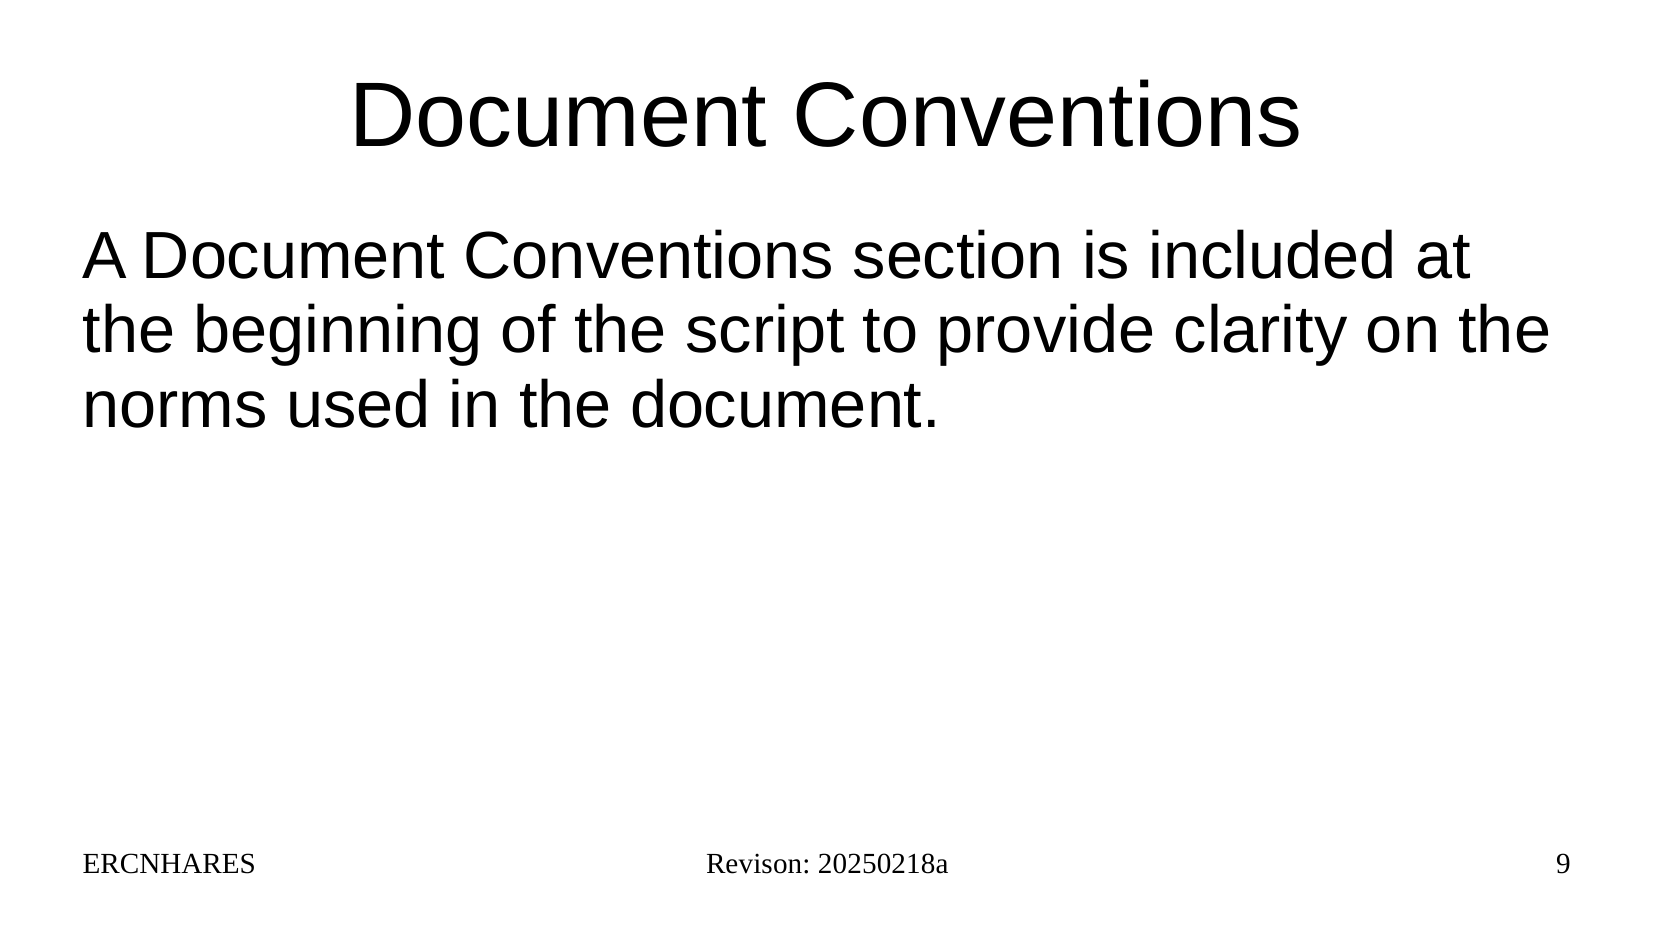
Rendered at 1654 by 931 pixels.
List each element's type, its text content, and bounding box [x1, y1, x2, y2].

title Document Conventions [82, 37, 1571, 193]
list A Document Conventions section is included at the beginning of the script to provide clarity on the norms used in the document. [82, 217, 1571, 758]
